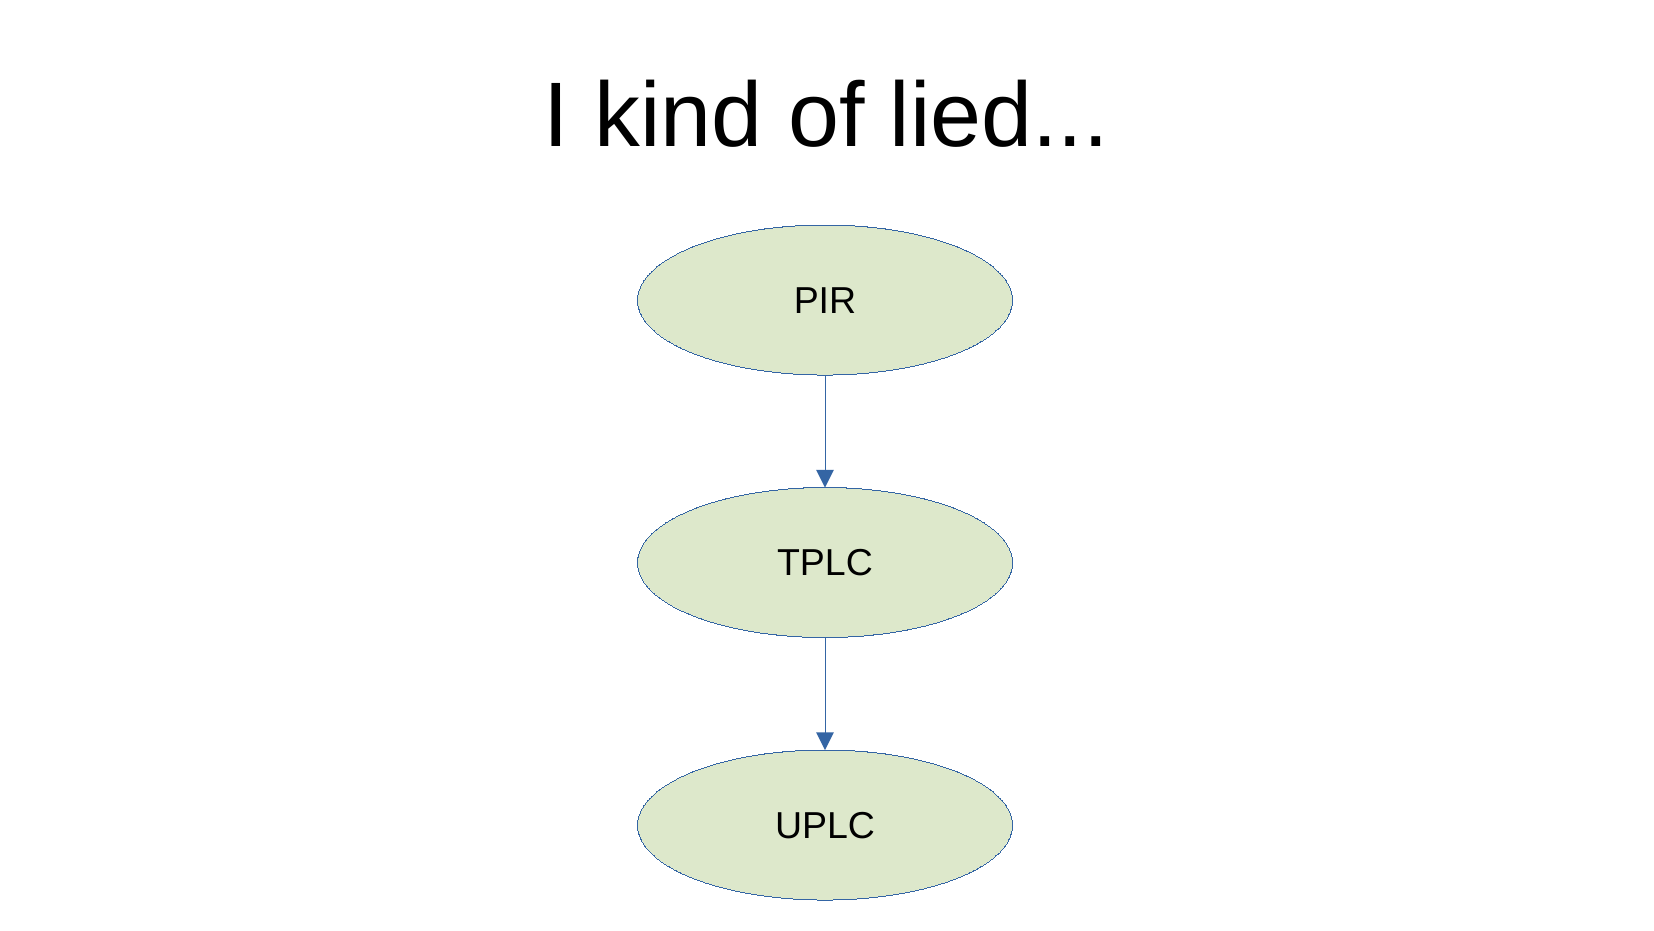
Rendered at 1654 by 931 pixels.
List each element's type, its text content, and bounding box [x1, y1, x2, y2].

text_box TPLC [637, 487, 1013, 638]
text_box UPLC [637, 750, 1013, 901]
title I kind of lied... [82, 37, 1571, 193]
text_box PIR [637, 225, 1013, 376]
